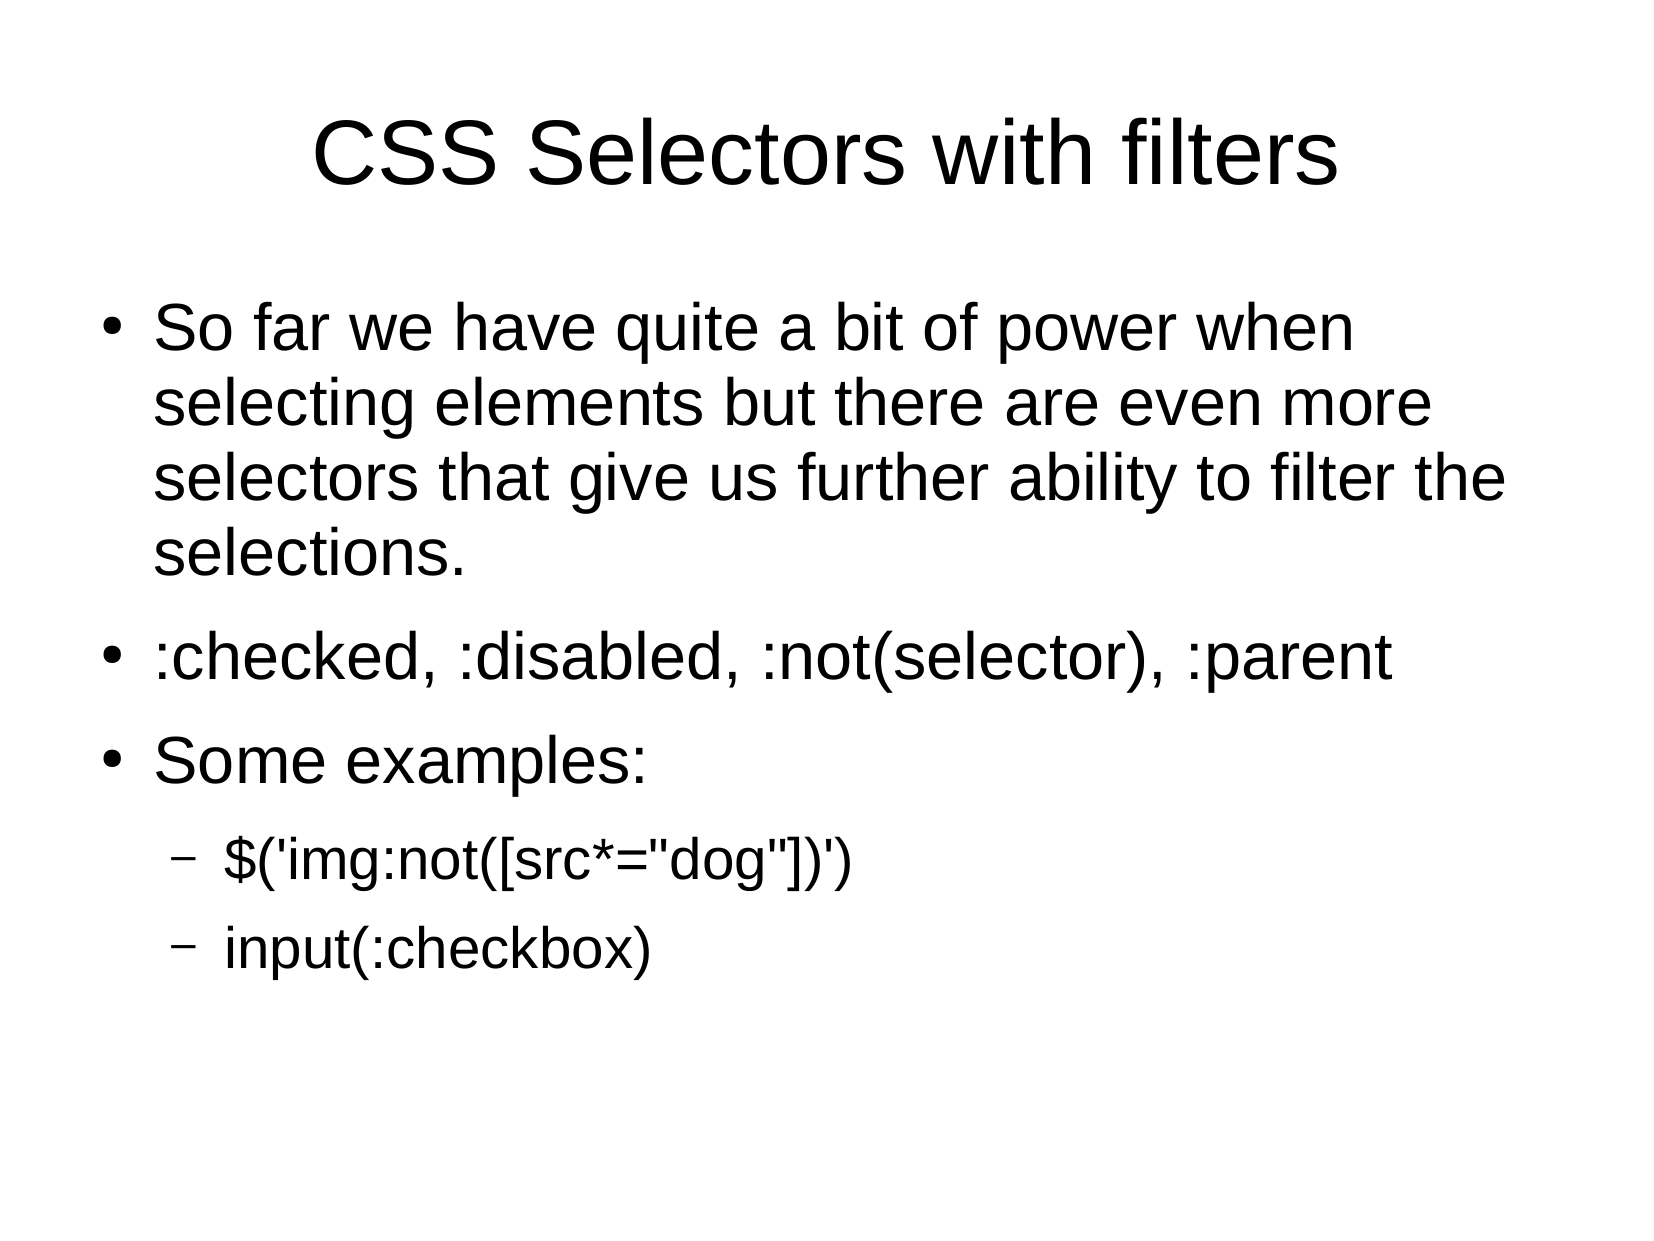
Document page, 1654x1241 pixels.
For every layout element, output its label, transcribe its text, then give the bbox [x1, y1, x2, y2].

list So far we have quite a bit of power when selecting elements but there are even more selectors that give us further ability to filter the selections. :checked, :disabled, :not(selector), :parent Some examples: $('img:not([src*="dog"])') input(:checkbox) [82, 290, 1571, 1010]
title CSS Selectors with filters [82, 49, 1571, 257]
